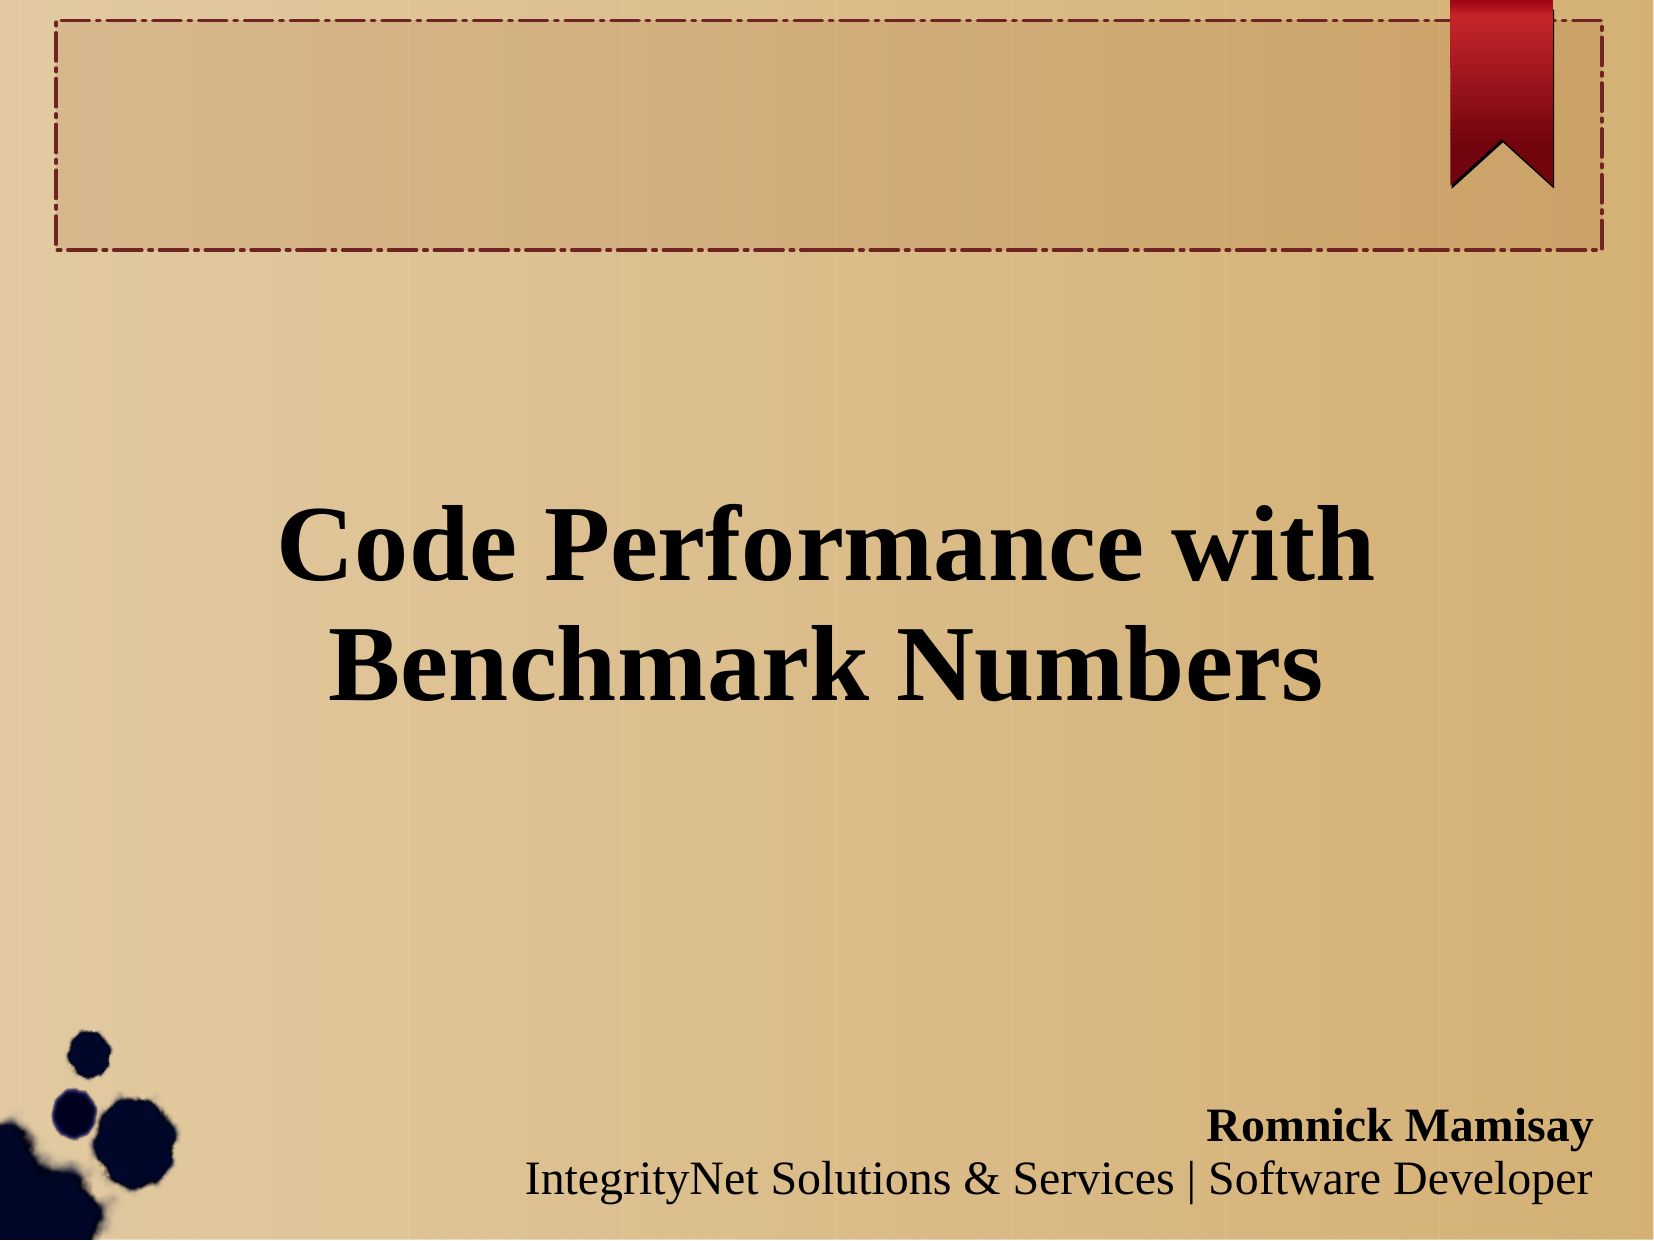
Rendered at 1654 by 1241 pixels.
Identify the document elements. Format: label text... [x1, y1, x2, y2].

title Code Performance with Benchmark Numbers [59, 483, 1595, 724]
list Romnick Mamisay IntegrityNet Solutions & Services | Software Developer [448, 1098, 1595, 1217]
